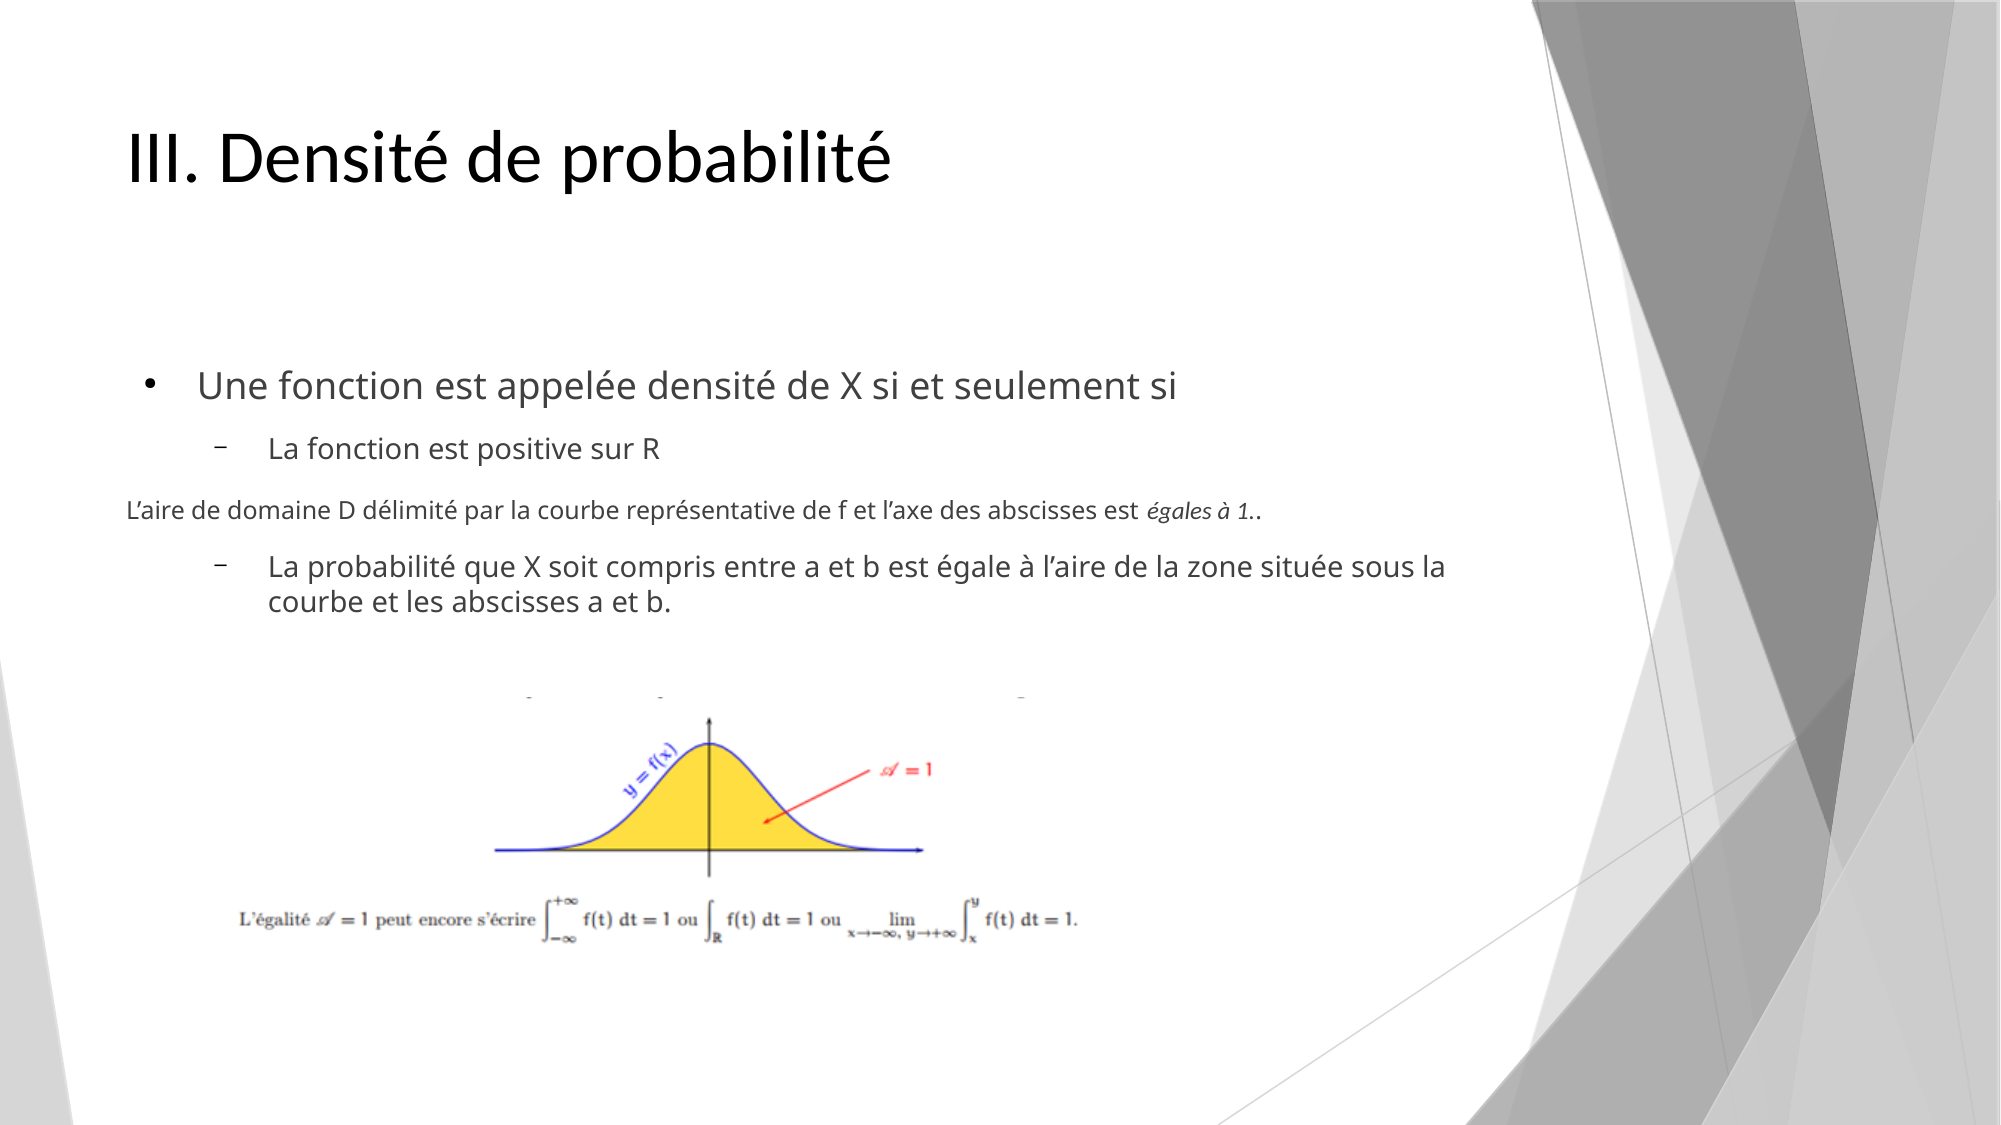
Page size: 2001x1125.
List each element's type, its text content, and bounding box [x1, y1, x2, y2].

title III. Densité de probabilité [111, 99, 1522, 317]
list Une fonction est appelée densité de X si et seulement si La fonction est positive sur R L’aire de domaine D délimité par la courbe représentative de f et l’axe des abscisses est égales à 1.. La probabilité que X soit compris entre a et b est égale à l’aire de la zone située sous la courbe et les abscisses a et b. [111, 354, 1522, 992]
picture [236, 696, 1135, 950]
